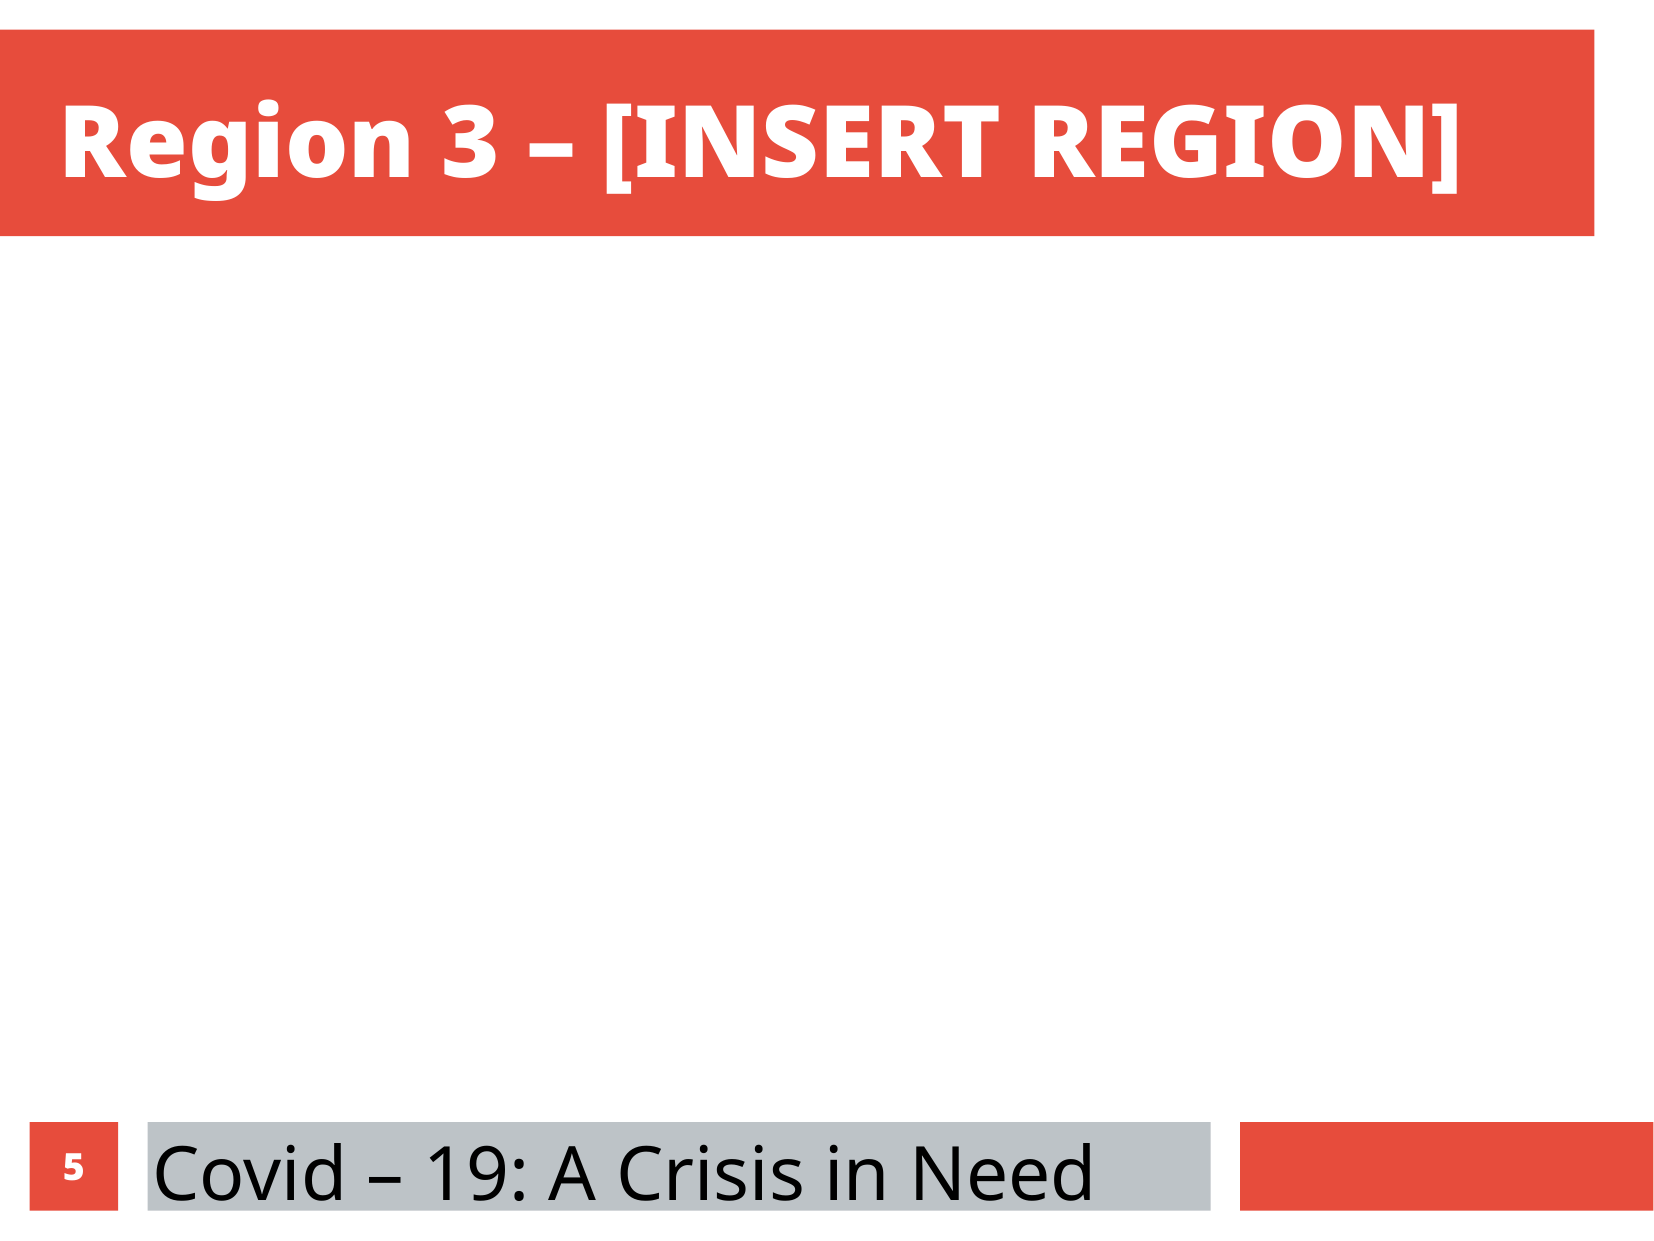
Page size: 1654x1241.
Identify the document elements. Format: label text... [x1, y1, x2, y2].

title Region 3 – [INSERT REGION] [59, 59, 1595, 207]
text_box Covid – 19: A Crisis in Need [137, 1112, 1276, 1241]
